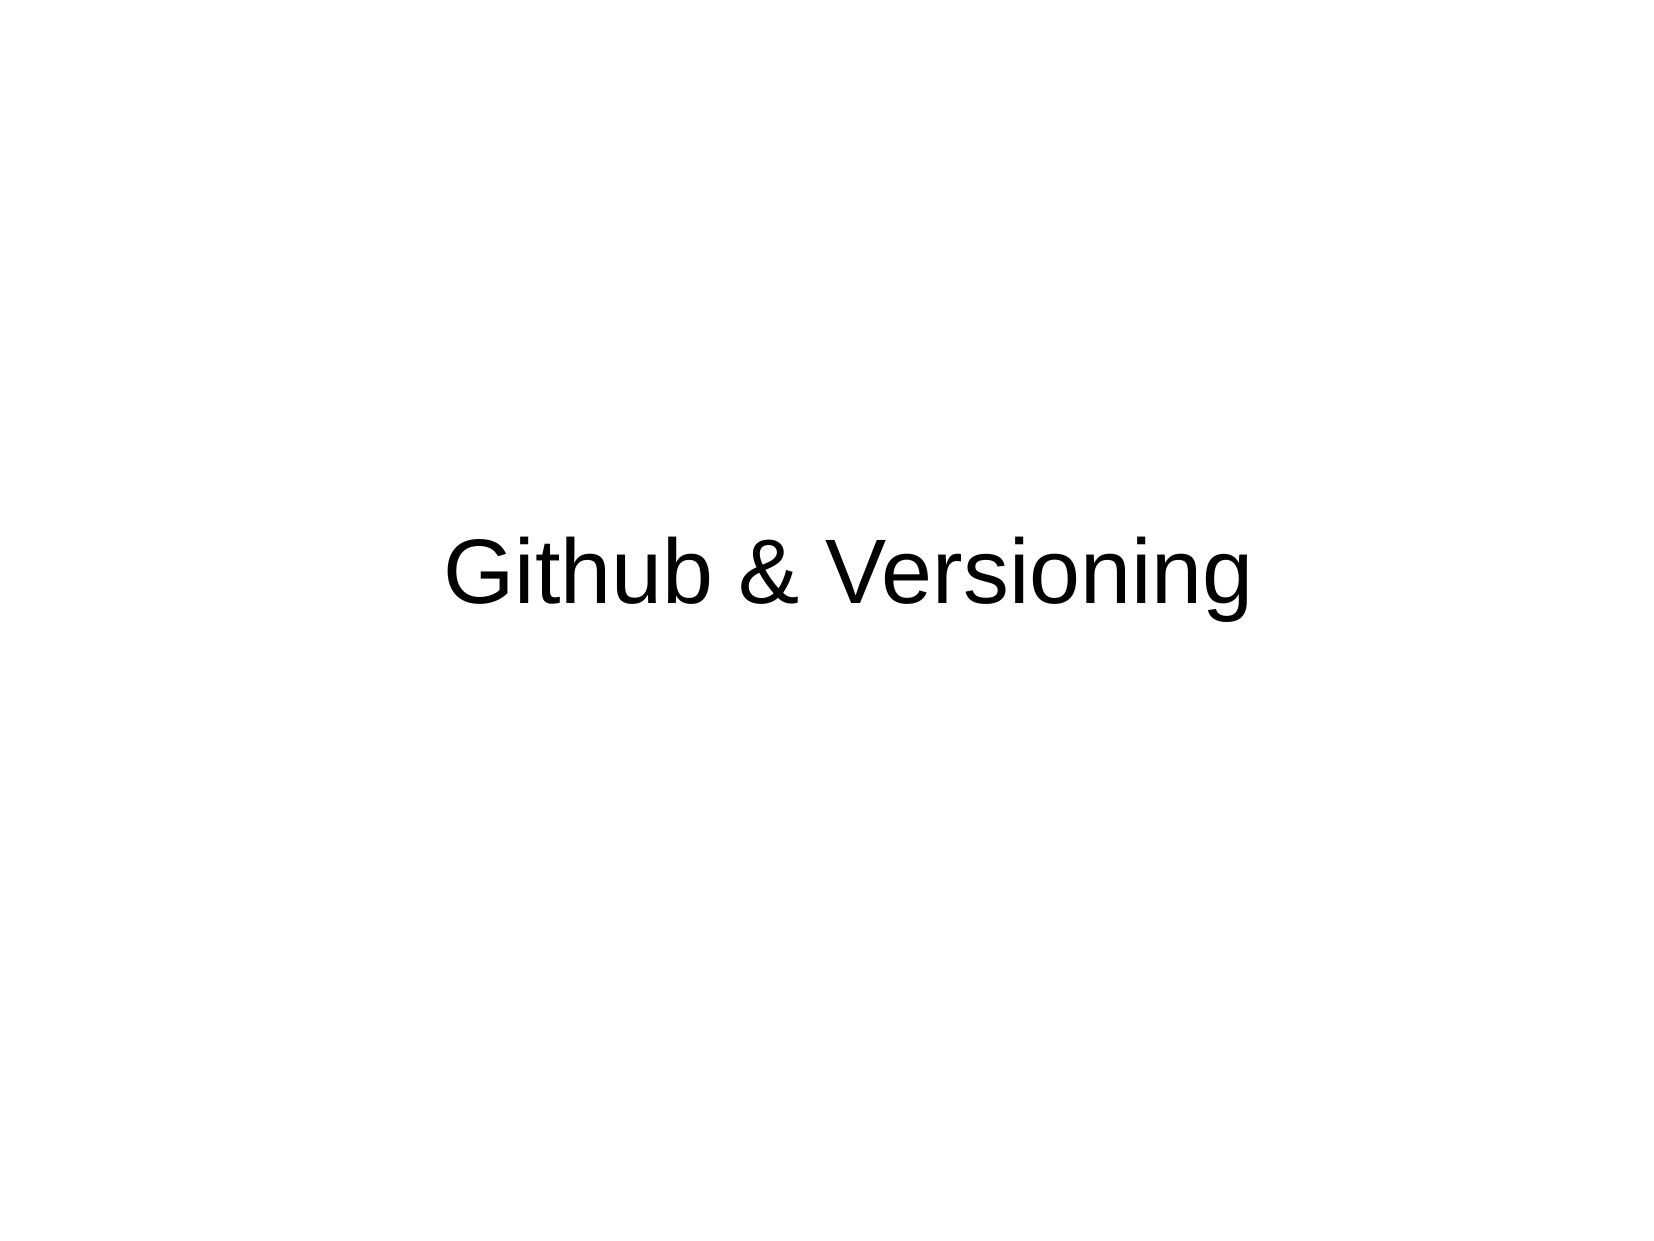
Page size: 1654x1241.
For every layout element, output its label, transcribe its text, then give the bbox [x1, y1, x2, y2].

title Github & Versioning [105, 467, 1594, 676]
